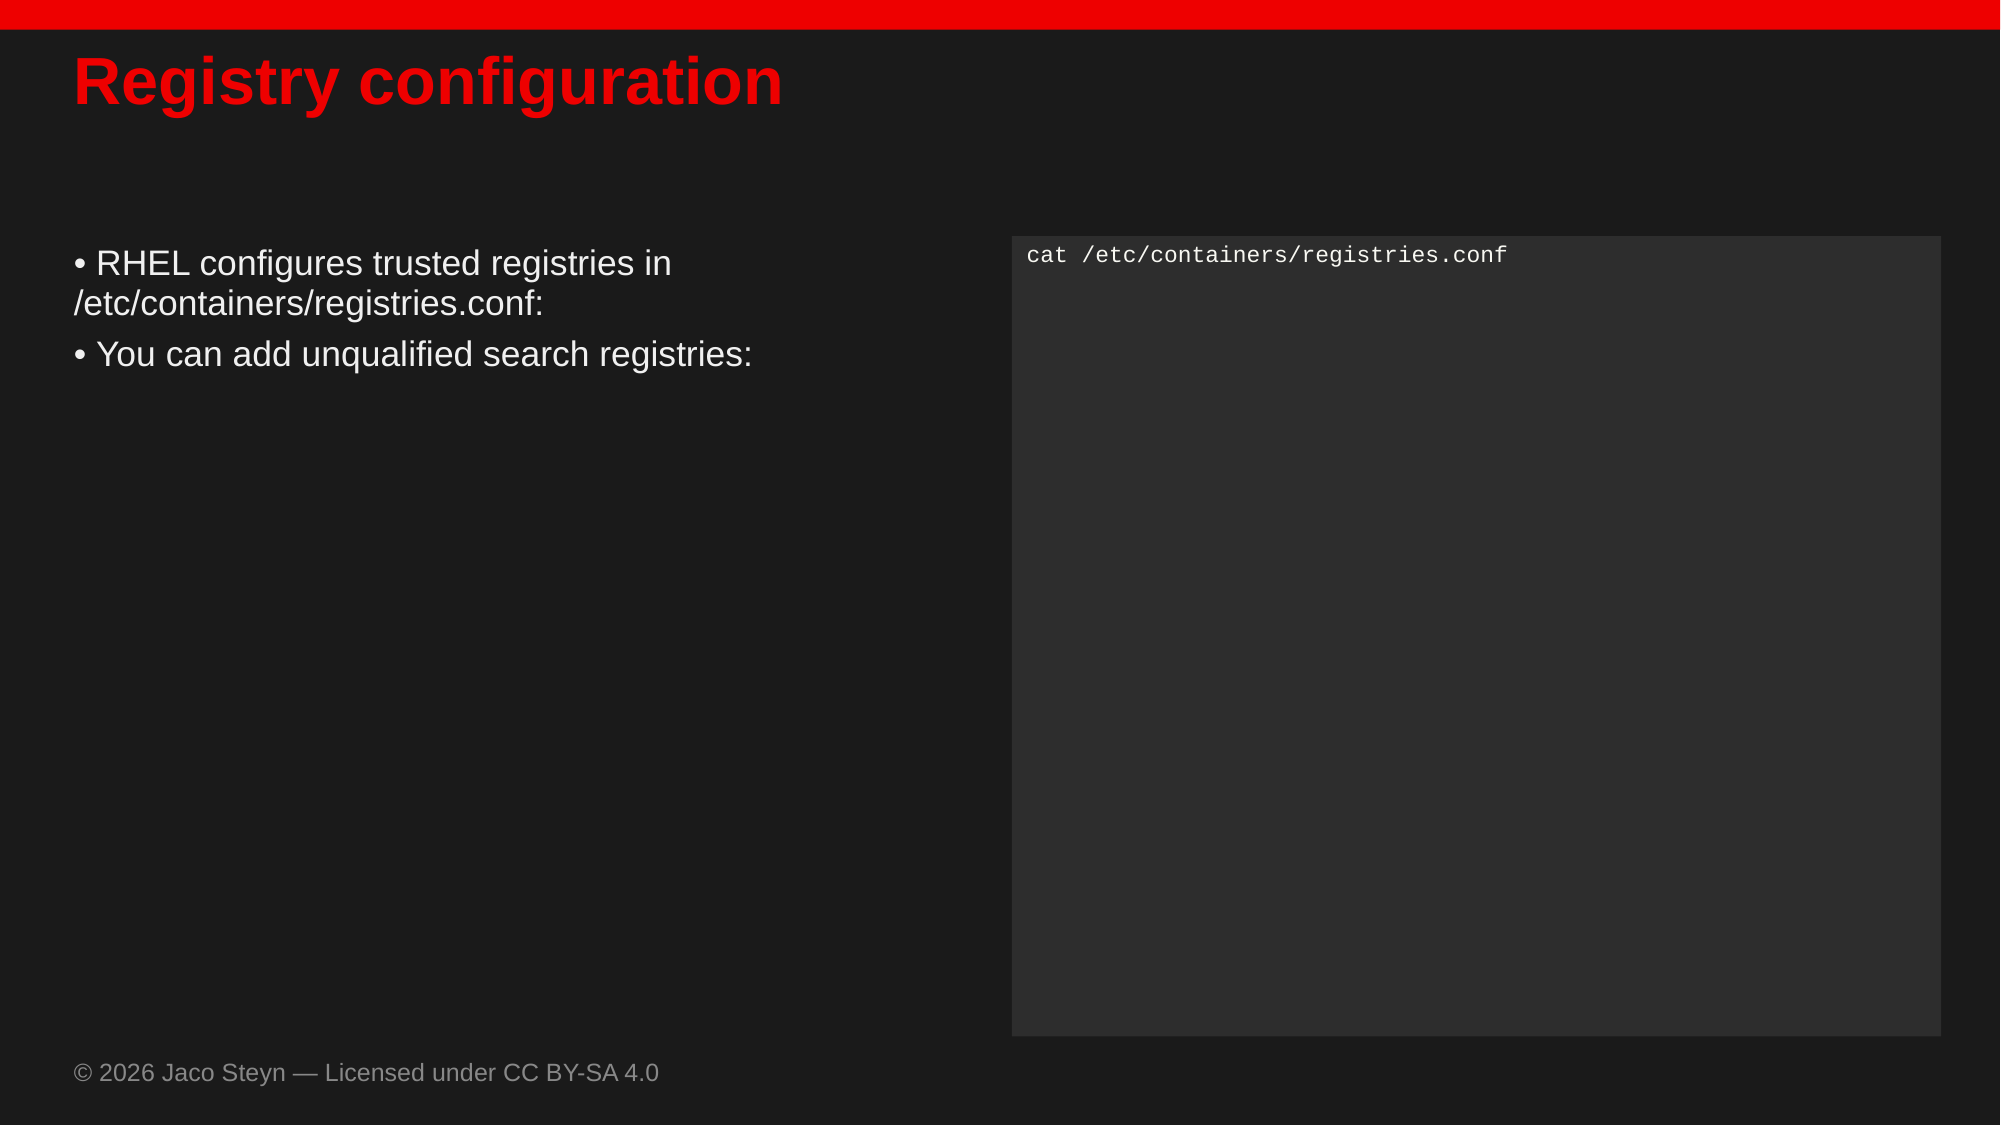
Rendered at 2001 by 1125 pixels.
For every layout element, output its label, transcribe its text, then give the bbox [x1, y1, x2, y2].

text_box • RHEL configures trusted registries in /etc/containers/registries.conf: • You can add unqualified search registries: [59, 236, 989, 1037]
text_box Registry configuration [59, 36, 1942, 208]
text_box © 2026 Jaco Steyn — Licensed under CC BY-SA 4.0 [59, 1051, 1942, 1093]
text_box cat /etc/containers/registries.conf [1011, 236, 1942, 1037]
text_box [0, 0, 2001, 30]
